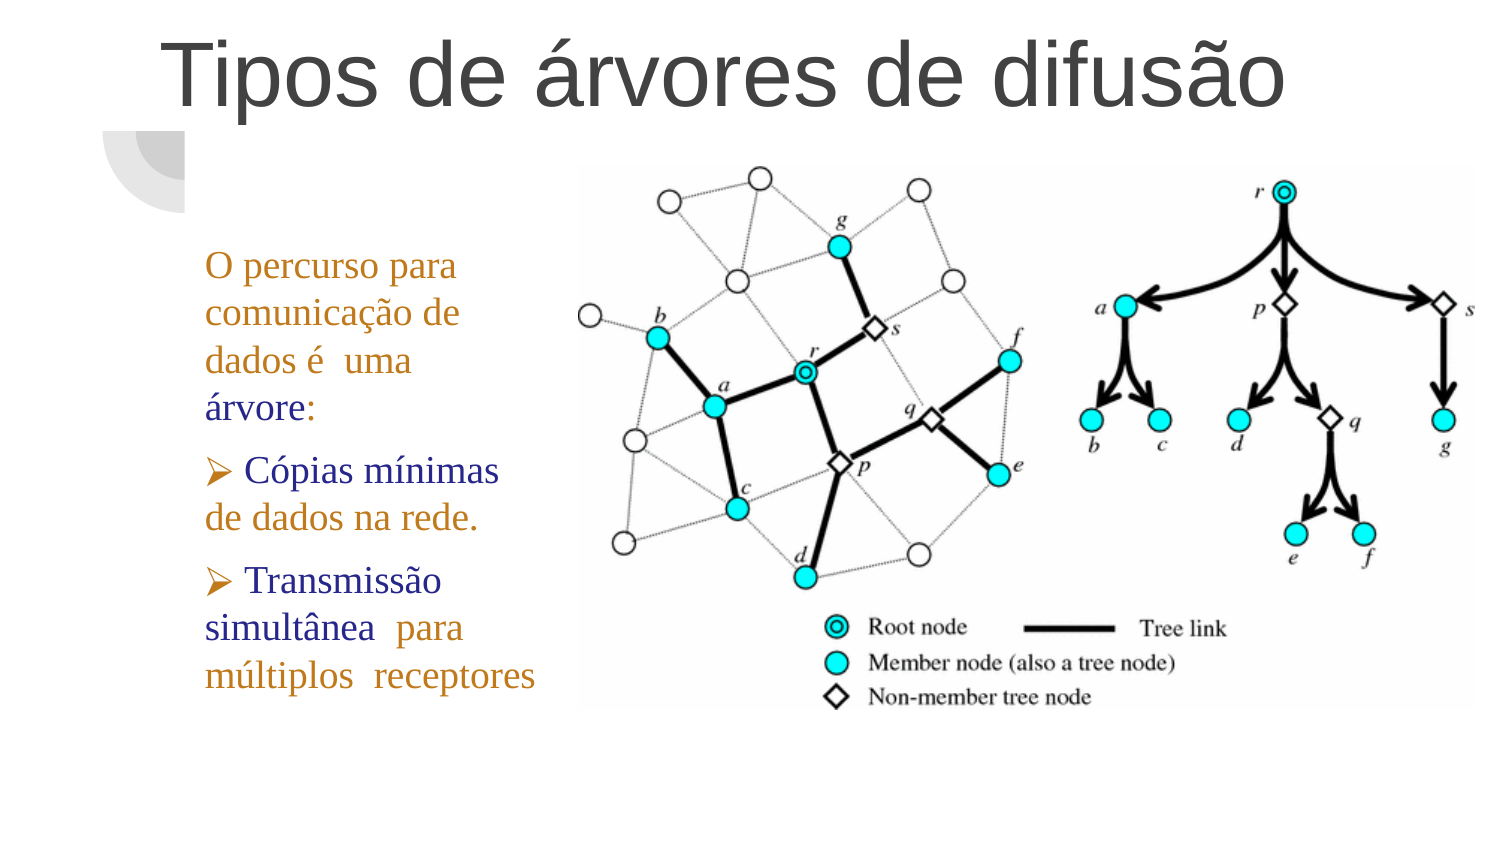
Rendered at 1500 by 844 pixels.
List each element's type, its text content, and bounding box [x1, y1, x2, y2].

title Tipos de árvores de difusão [0, 0, 1500, 141]
picture [578, 165, 1475, 710]
text_box O percurso para comunicação de dados é uma árvore: Cópias mínimas de dados na rede. Transmissão simultânea para múltiplos receptores [189, 231, 554, 738]
